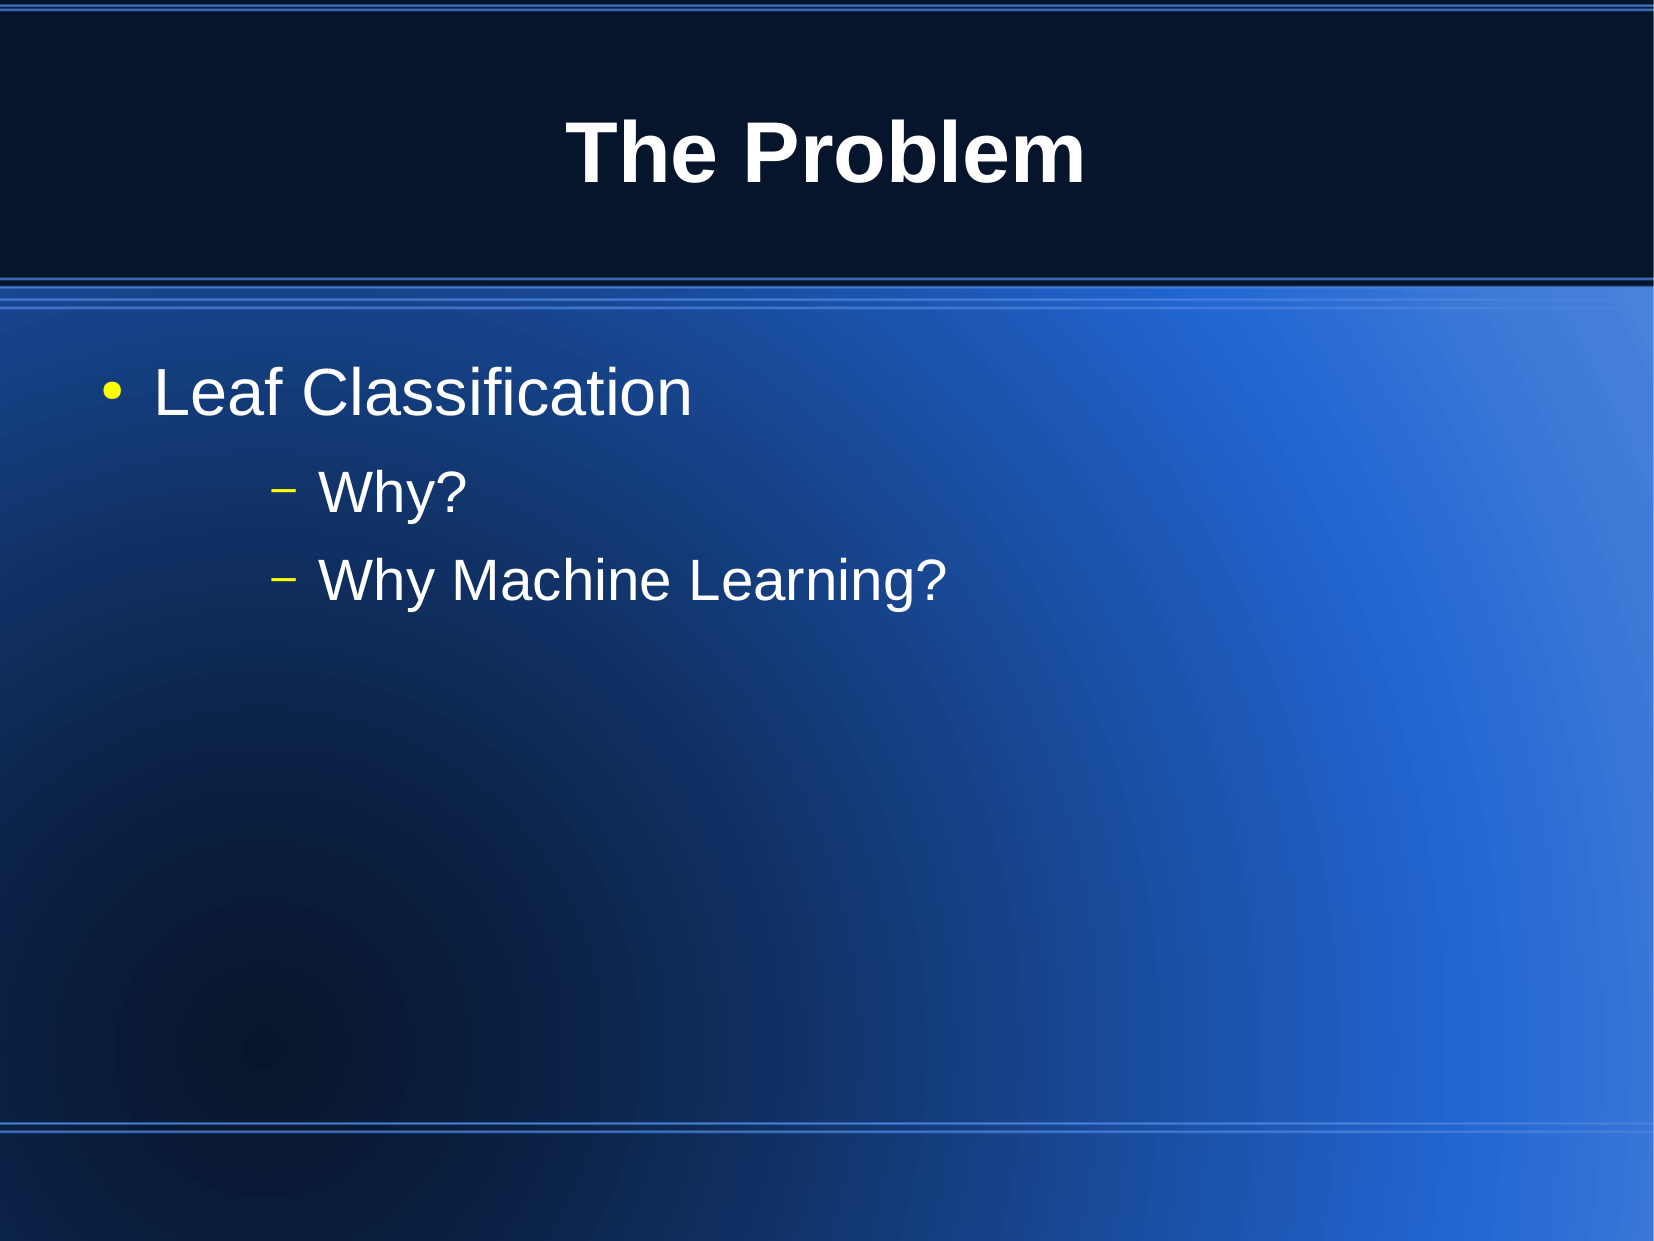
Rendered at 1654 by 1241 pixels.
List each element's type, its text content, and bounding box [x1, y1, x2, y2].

picture [0, 0, 1654, 1241]
title The Problem [82, 49, 1571, 257]
list Leaf Classification Why? Why Machine Learning? [82, 355, 1571, 1058]
